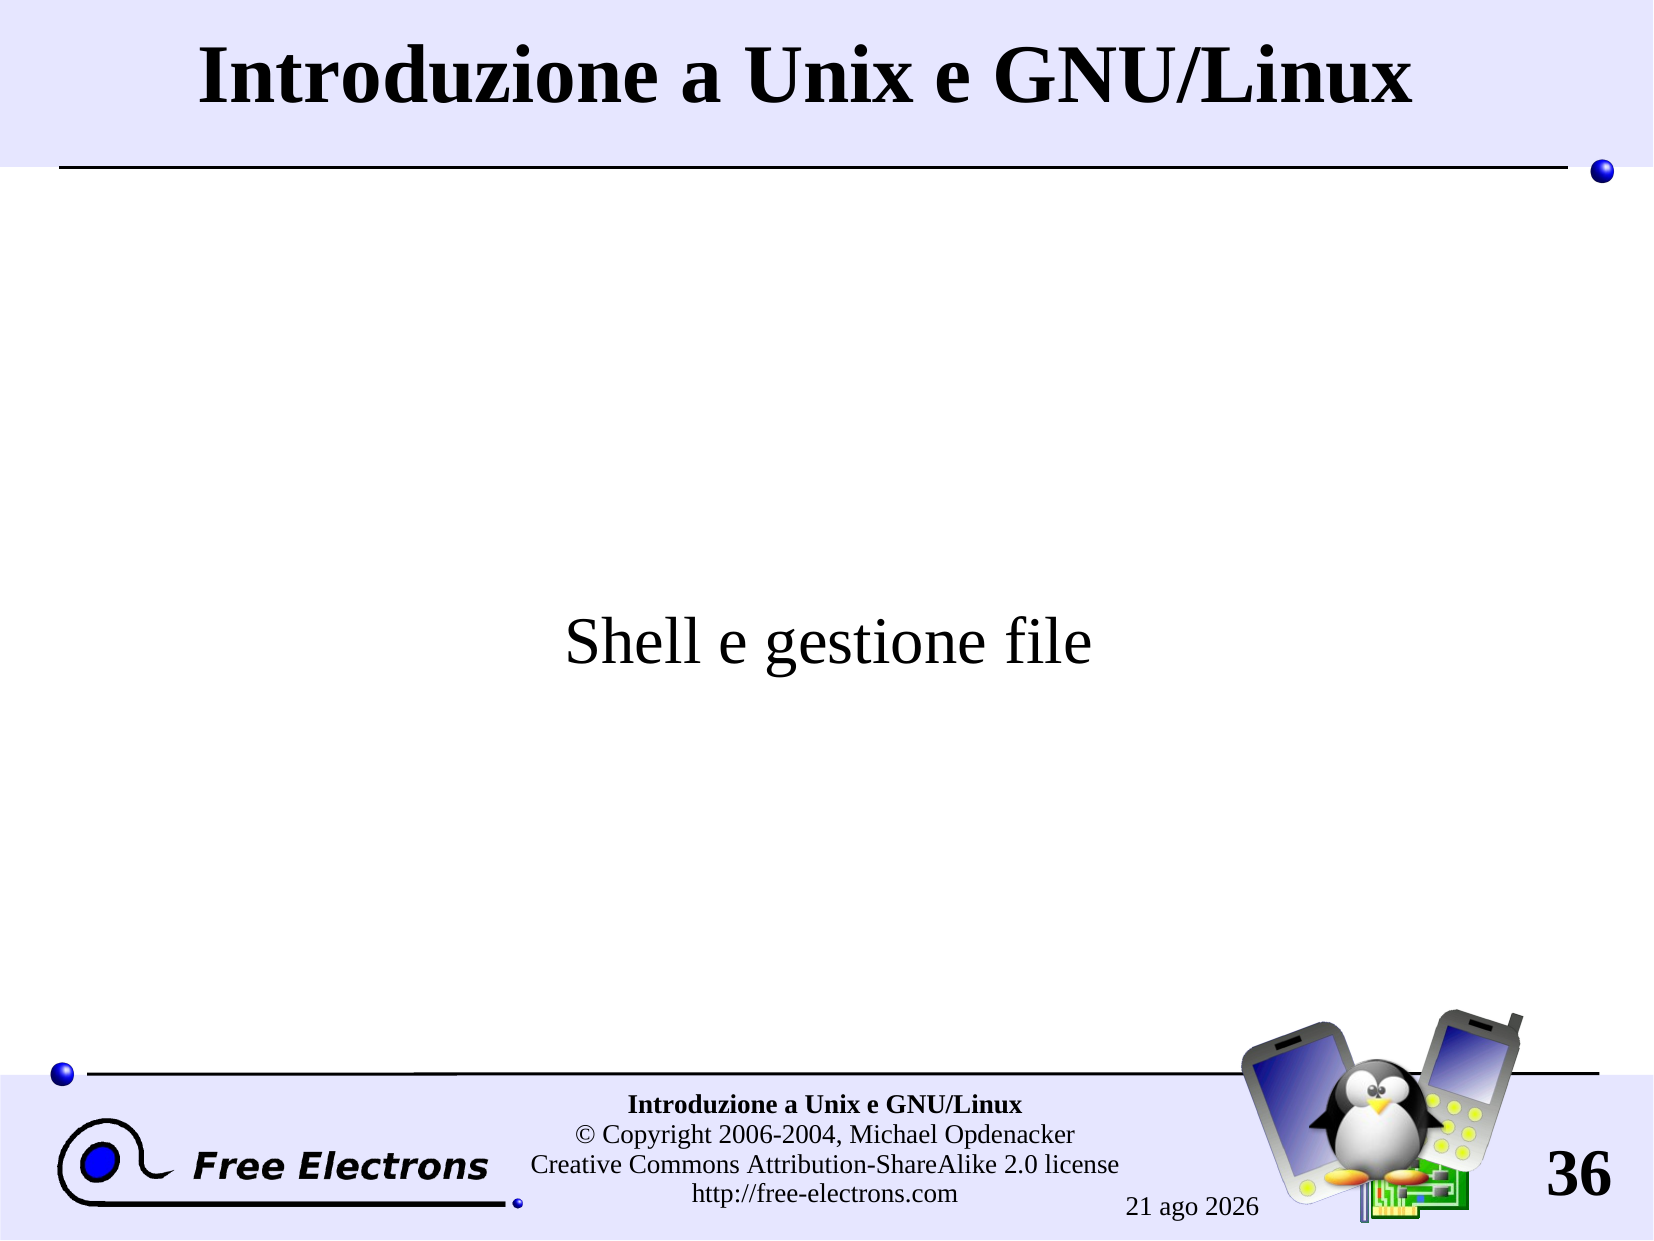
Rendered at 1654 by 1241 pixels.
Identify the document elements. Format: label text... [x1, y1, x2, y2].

picture [50, 1107, 527, 1216]
subtitle Shell e gestione file [105, 216, 1518, 1066]
title Introduzione a Unix e GNU/Linux [60, 12, 1551, 138]
picture [1231, 1007, 1538, 1241]
